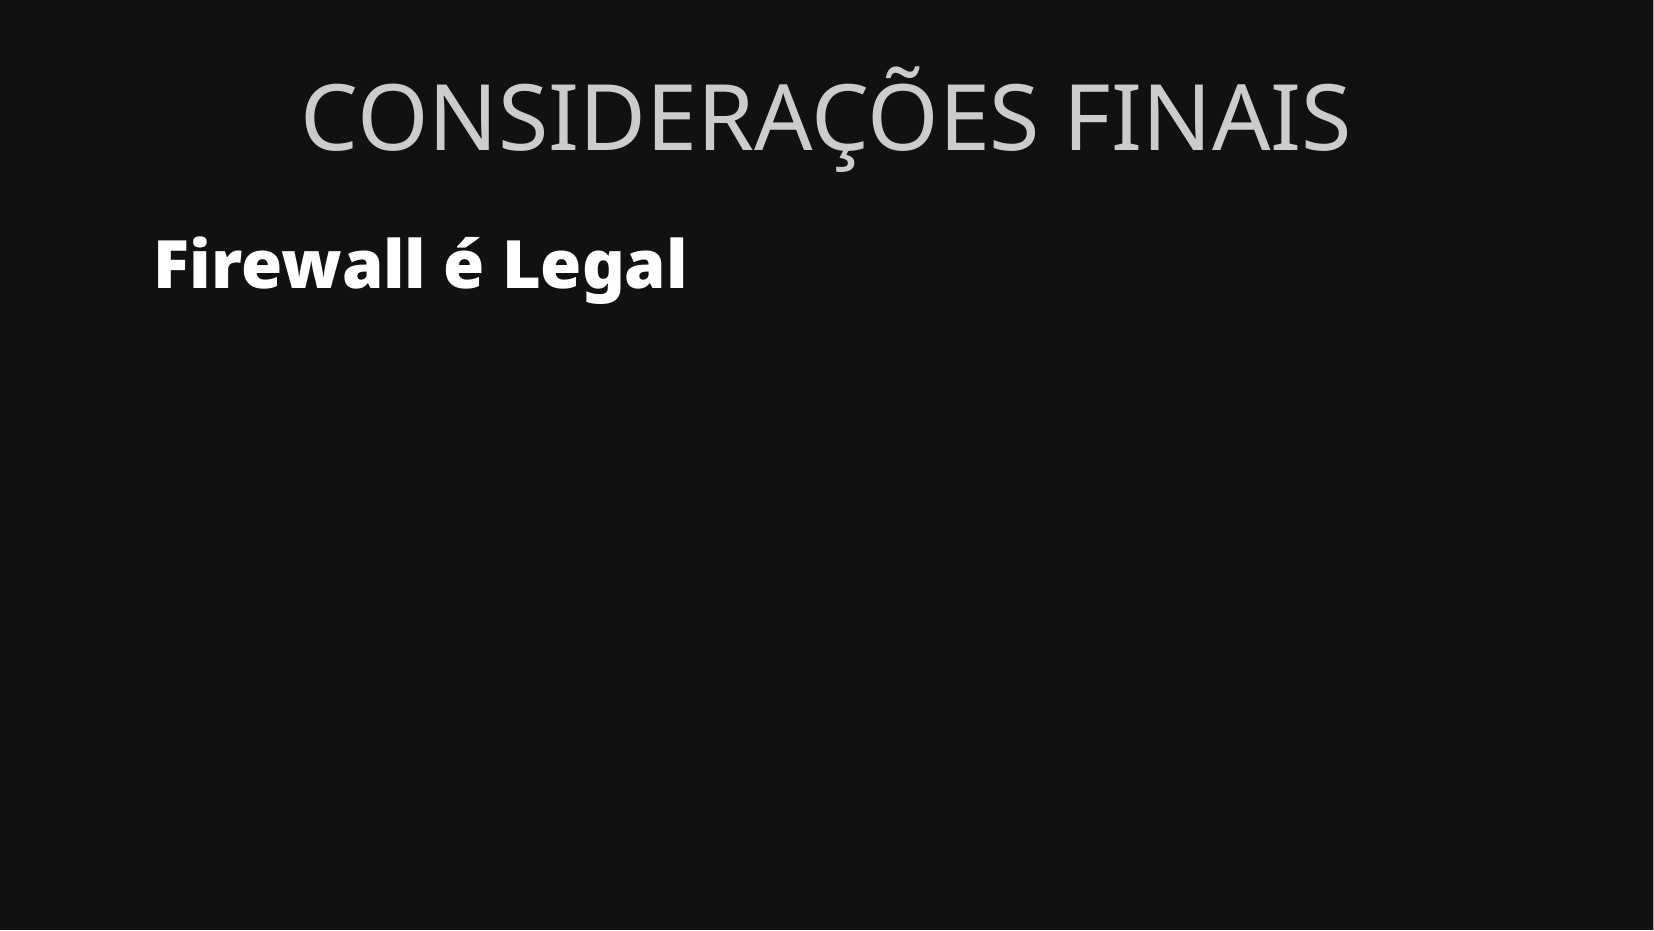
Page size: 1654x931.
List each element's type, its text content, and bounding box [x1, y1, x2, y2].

title CONSIDERAÇÕES FINAIS [82, 37, 1571, 193]
list Firewall é Legal [82, 217, 1571, 758]
